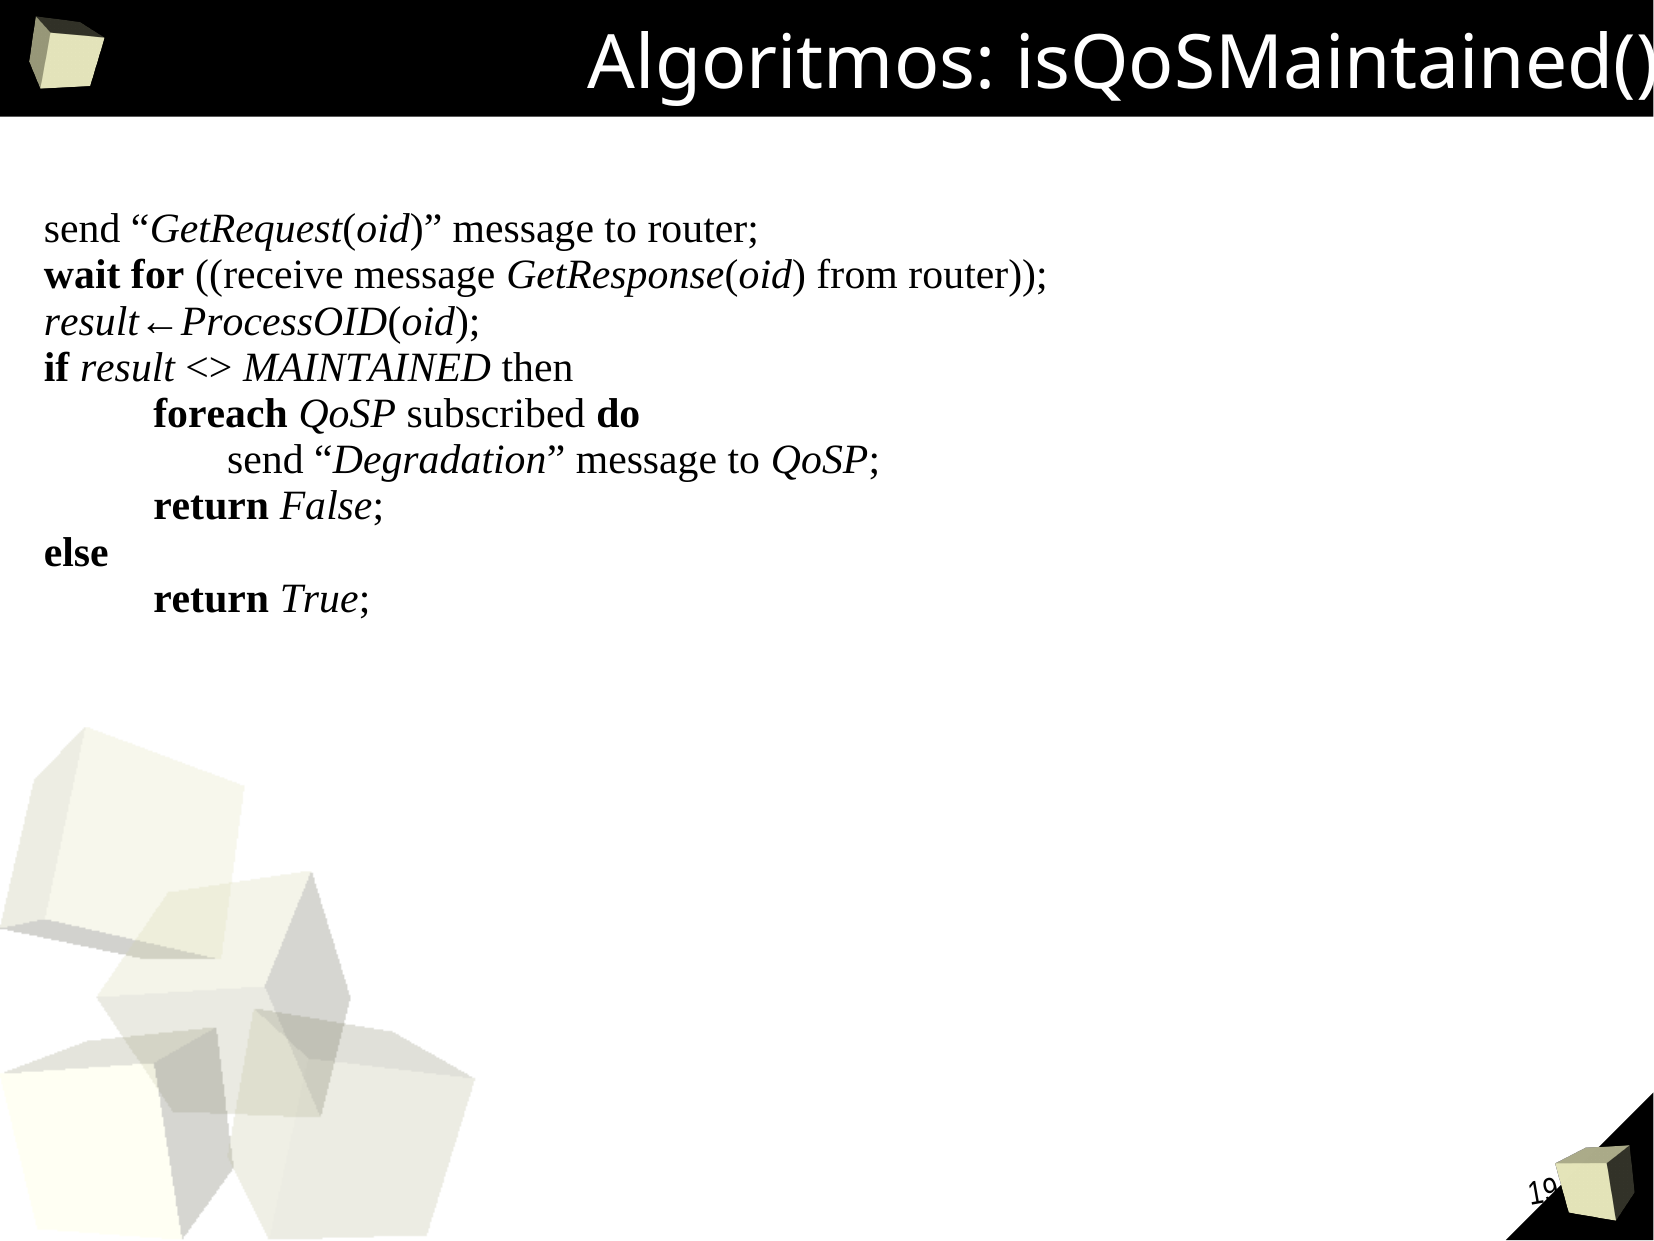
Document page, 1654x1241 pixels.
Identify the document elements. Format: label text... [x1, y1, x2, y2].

picture [0, 726, 477, 1241]
title Algoritmos: isQoSMaintained() [94, 0, 1654, 119]
subtitle send “GetRequest(oid)” message to router; wait for ((receive message GetResponse(oid) from router)); result←ProcessOID(oid); if result <> MAINTAINED then foreach QoSP subscribed do send “Degradation” message to QoSP; return False; else return True; [44, 184, 1611, 680]
